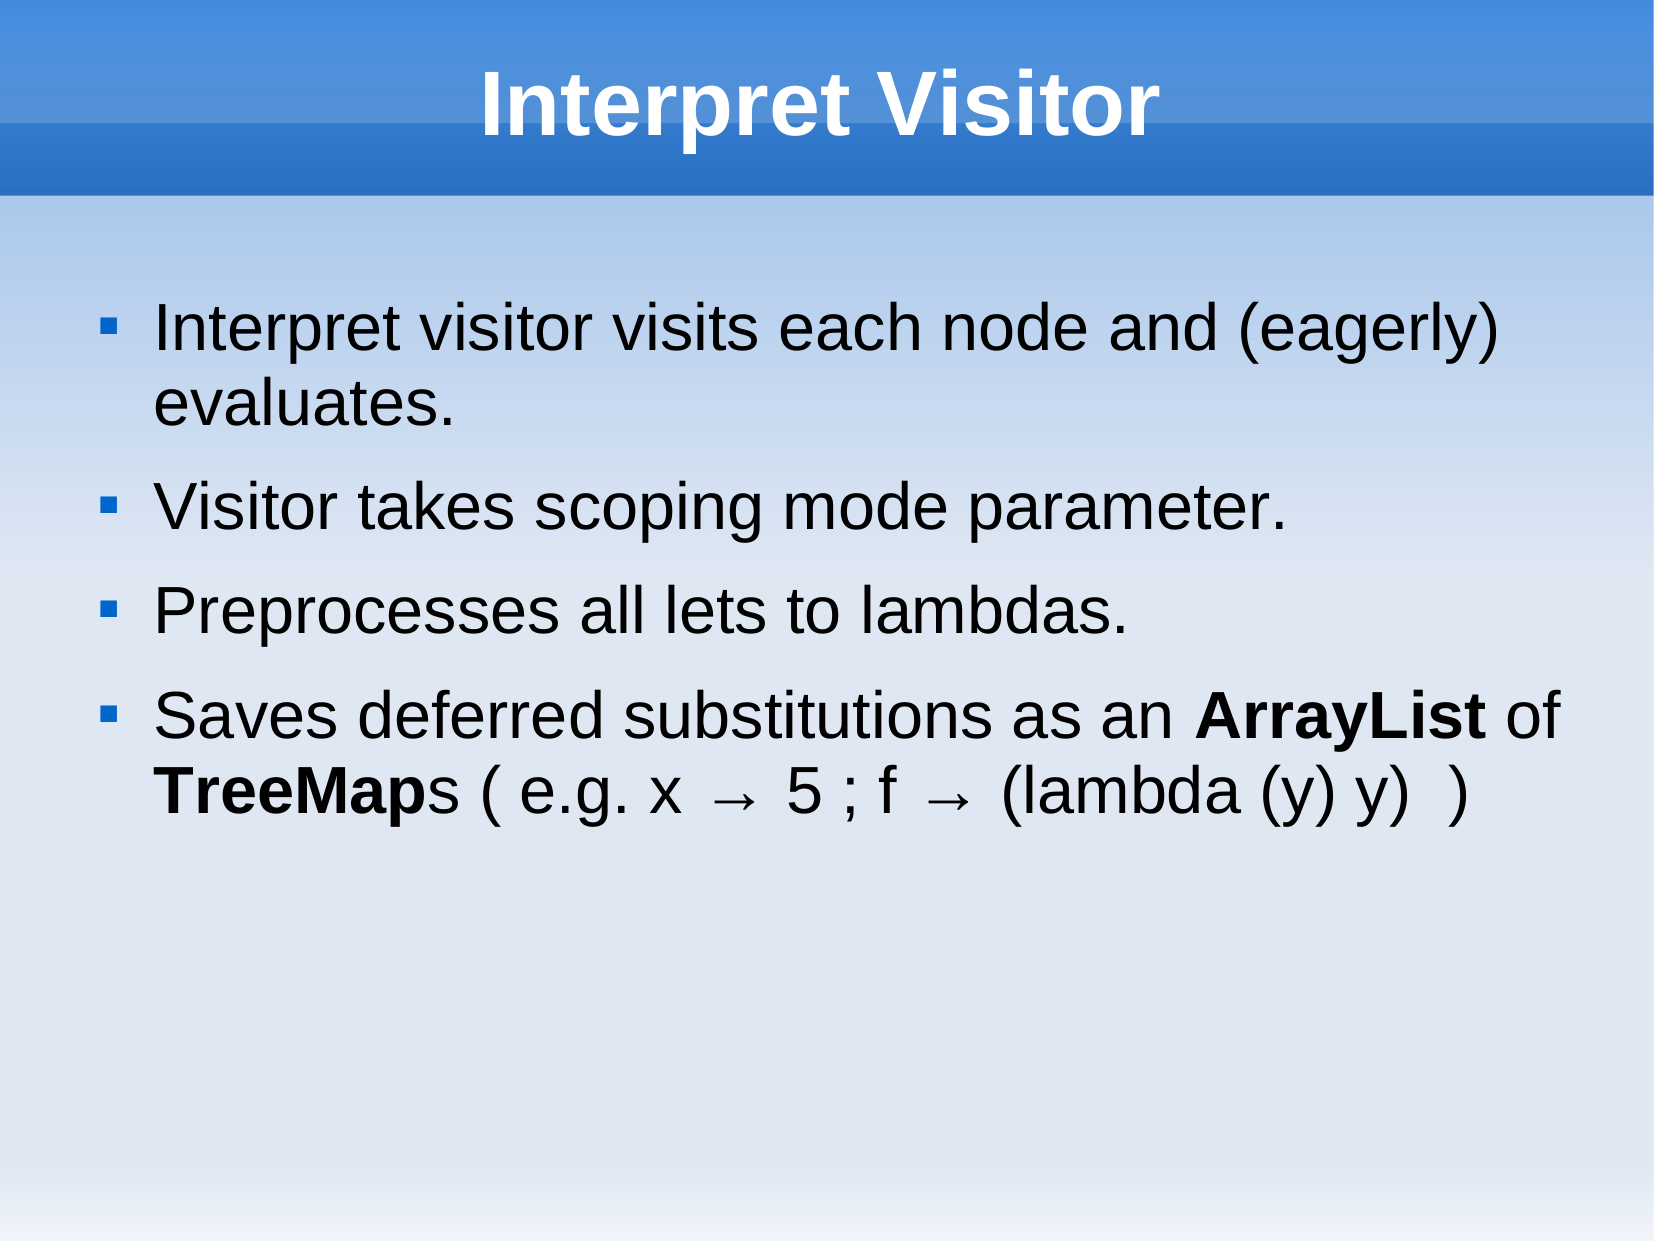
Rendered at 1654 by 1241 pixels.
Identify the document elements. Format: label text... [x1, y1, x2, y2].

picture [0, 0, 1654, 1241]
list Interpret visitor visits each node and (eagerly) evaluates. Visitor takes scoping mode parameter. Preprocesses all lets to lambdas. Saves deferred substitutions as an ArrayList of TreeMaps ( e.g. x → 5 ; f → (lambda (y) y) ) [82, 290, 1571, 1094]
title Interpret Visitor [76, 7, 1565, 200]
